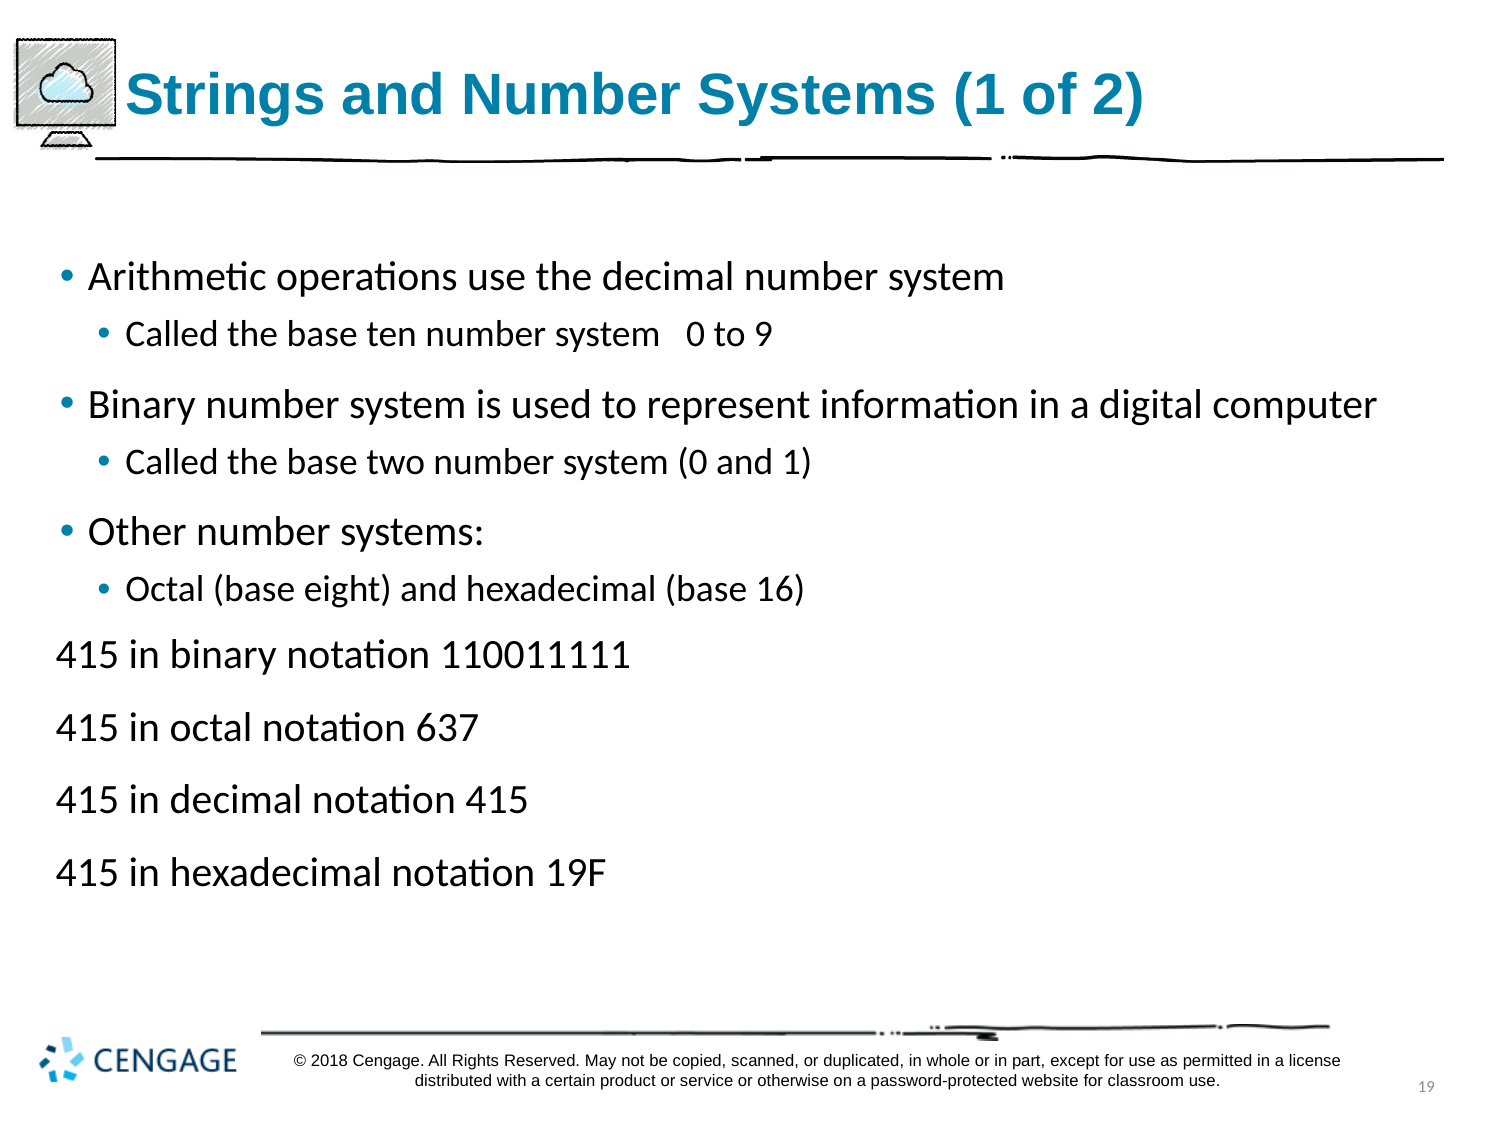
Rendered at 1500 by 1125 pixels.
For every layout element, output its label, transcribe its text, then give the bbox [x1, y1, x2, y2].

picture [154, 155, 1444, 163]
title Strings and Number Systems (1 of 2) [125, 55, 1442, 127]
list Arithmetic operations use the decimal number system Called the base ten number system 0 to 9 Binary number system is used to represent information in a digital computer Called the base two number system (0 and 1) Other number systems: Octal (base eight) and hexadecimal (base 16) [59, 252, 1441, 615]
picture [261, 1024, 1331, 1041]
picture [19, 1023, 249, 1095]
list 415 in binary notation 110011111 415 in octal notation 637 415 in decimal notation 415 415 in hexadecimal notation 19F [55, 631, 1437, 899]
footer © 2018 Cengage. All Rights Reserved. May not be copied, scanned, or duplicated, in whole or in part, except for use as permitted in a license distributed with a certain product or service or otherwise on a password-protected website for classroom use. [262, 1049, 1375, 1090]
picture [13, 36, 117, 151]
